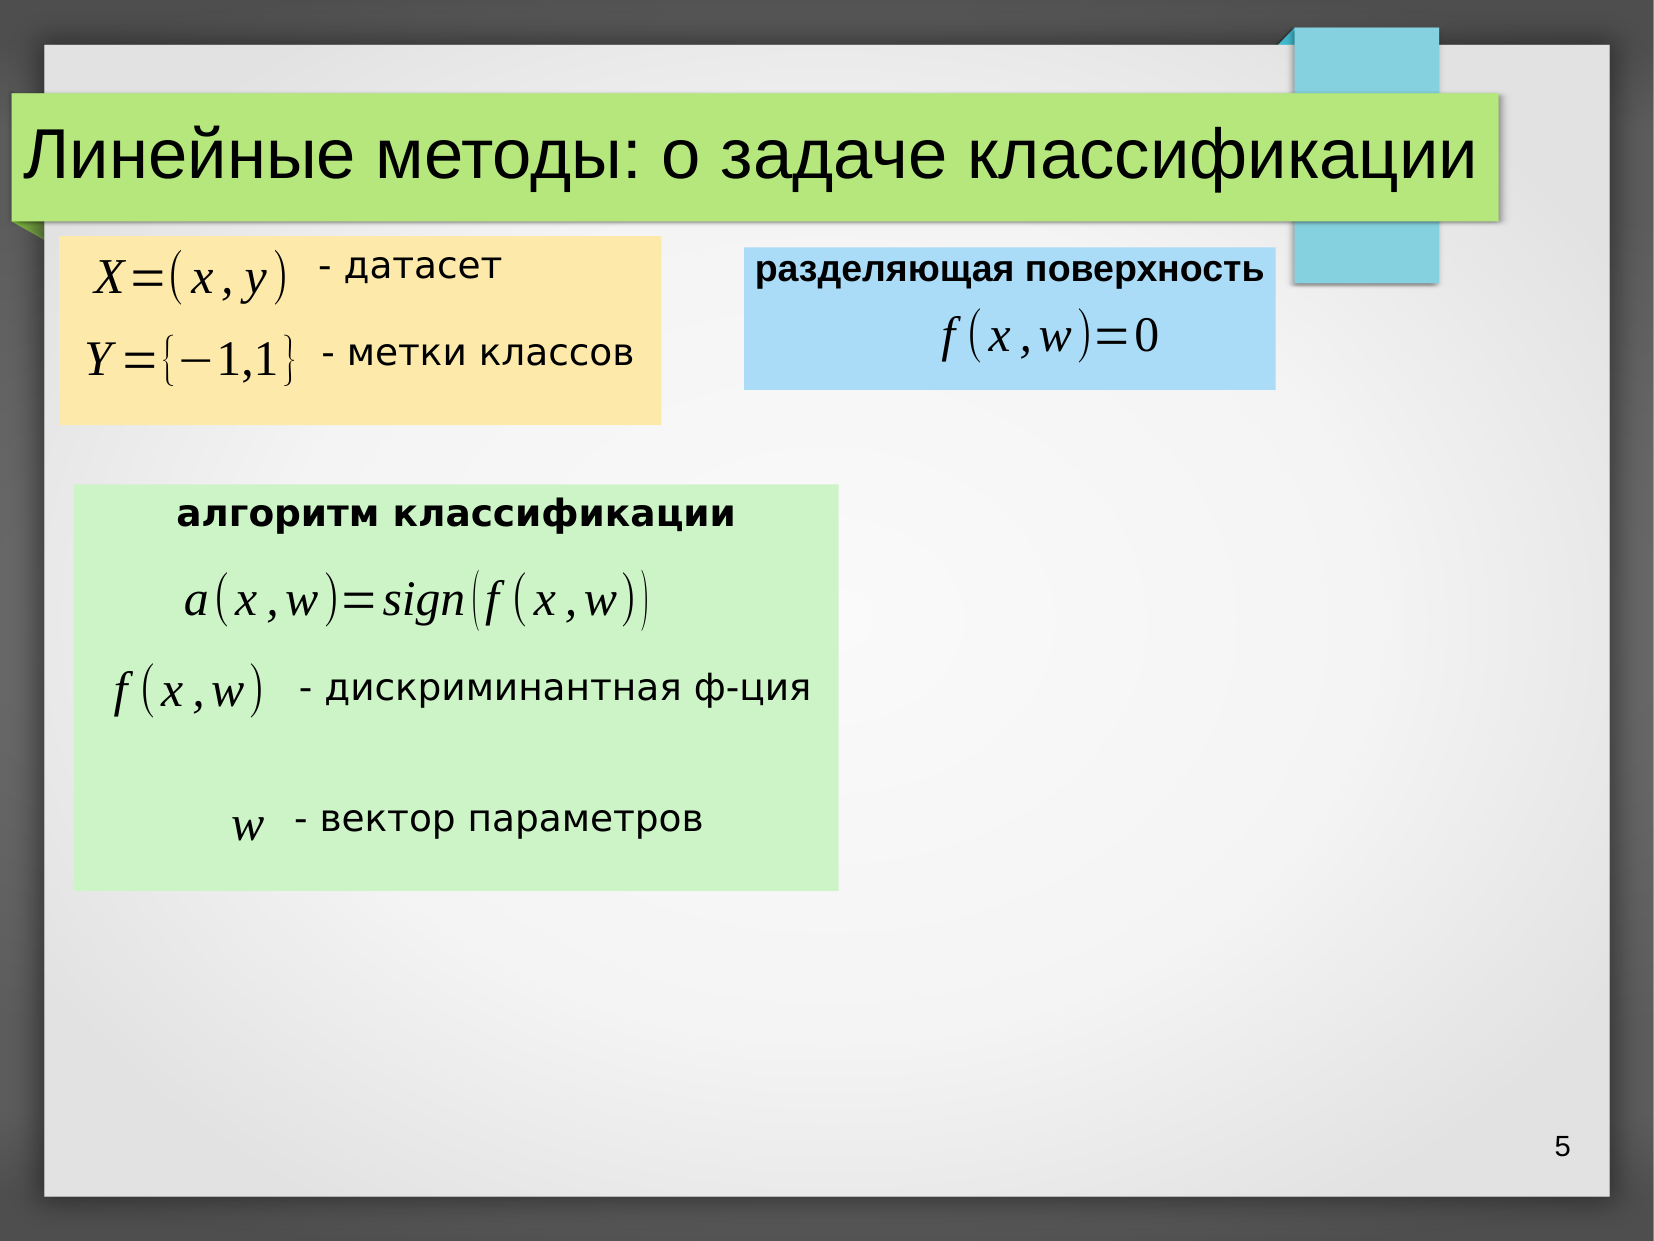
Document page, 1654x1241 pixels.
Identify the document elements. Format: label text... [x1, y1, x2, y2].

chart [83, 248, 296, 309]
chart [177, 566, 656, 635]
chart [224, 795, 274, 851]
title Линейные методы: о задаче классификации [23, 82, 1512, 225]
picture [0, 0, 1654, 1241]
text_box - датасет - метки классов [59, 236, 662, 426]
chart [105, 660, 272, 721]
chart [933, 305, 1166, 367]
text_box алгоритм классификации - дискриминантная ф-ция - вектор параметров [73, 484, 839, 891]
subtitle разделяющая поверхность [744, 247, 1276, 390]
chart [78, 330, 308, 389]
